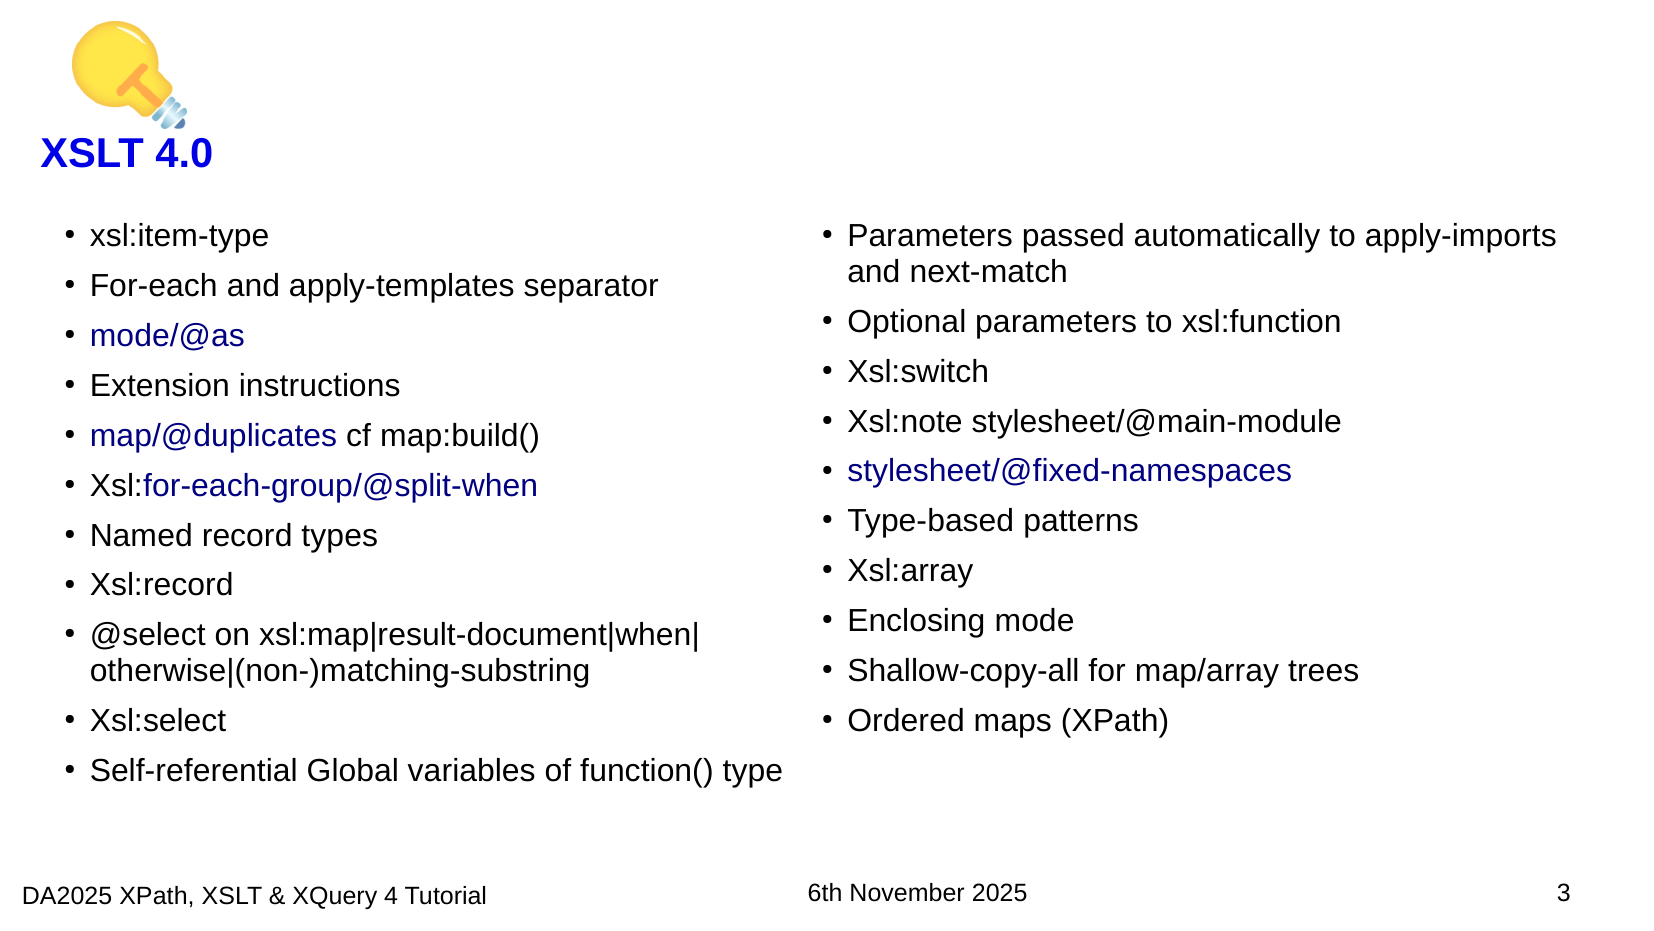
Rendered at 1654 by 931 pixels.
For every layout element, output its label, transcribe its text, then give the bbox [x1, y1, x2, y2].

picture [72, 21, 187, 129]
list xsl:item-type For-each and apply-templates separator mode/@as Extension instructions map/@duplicates cf map:build() Xsl:for-each-group/@split-when Named record types Xsl:record @select on xsl:map|result-document|when|otherwise|(non-)matching-substring Xsl:select Self-referential Global variables of function() type Parameters passed automatically to apply-imports and next-match Optional parameters to xsl:function Xsl:switch Xsl:note stylesheet/@main-module stylesheet/@fixed-namespaces Type-based patterns Xsl:array Enclosing mode Shallow-copy-all for map/array trees Ordered maps (XPath) [55, 217, 1571, 799]
